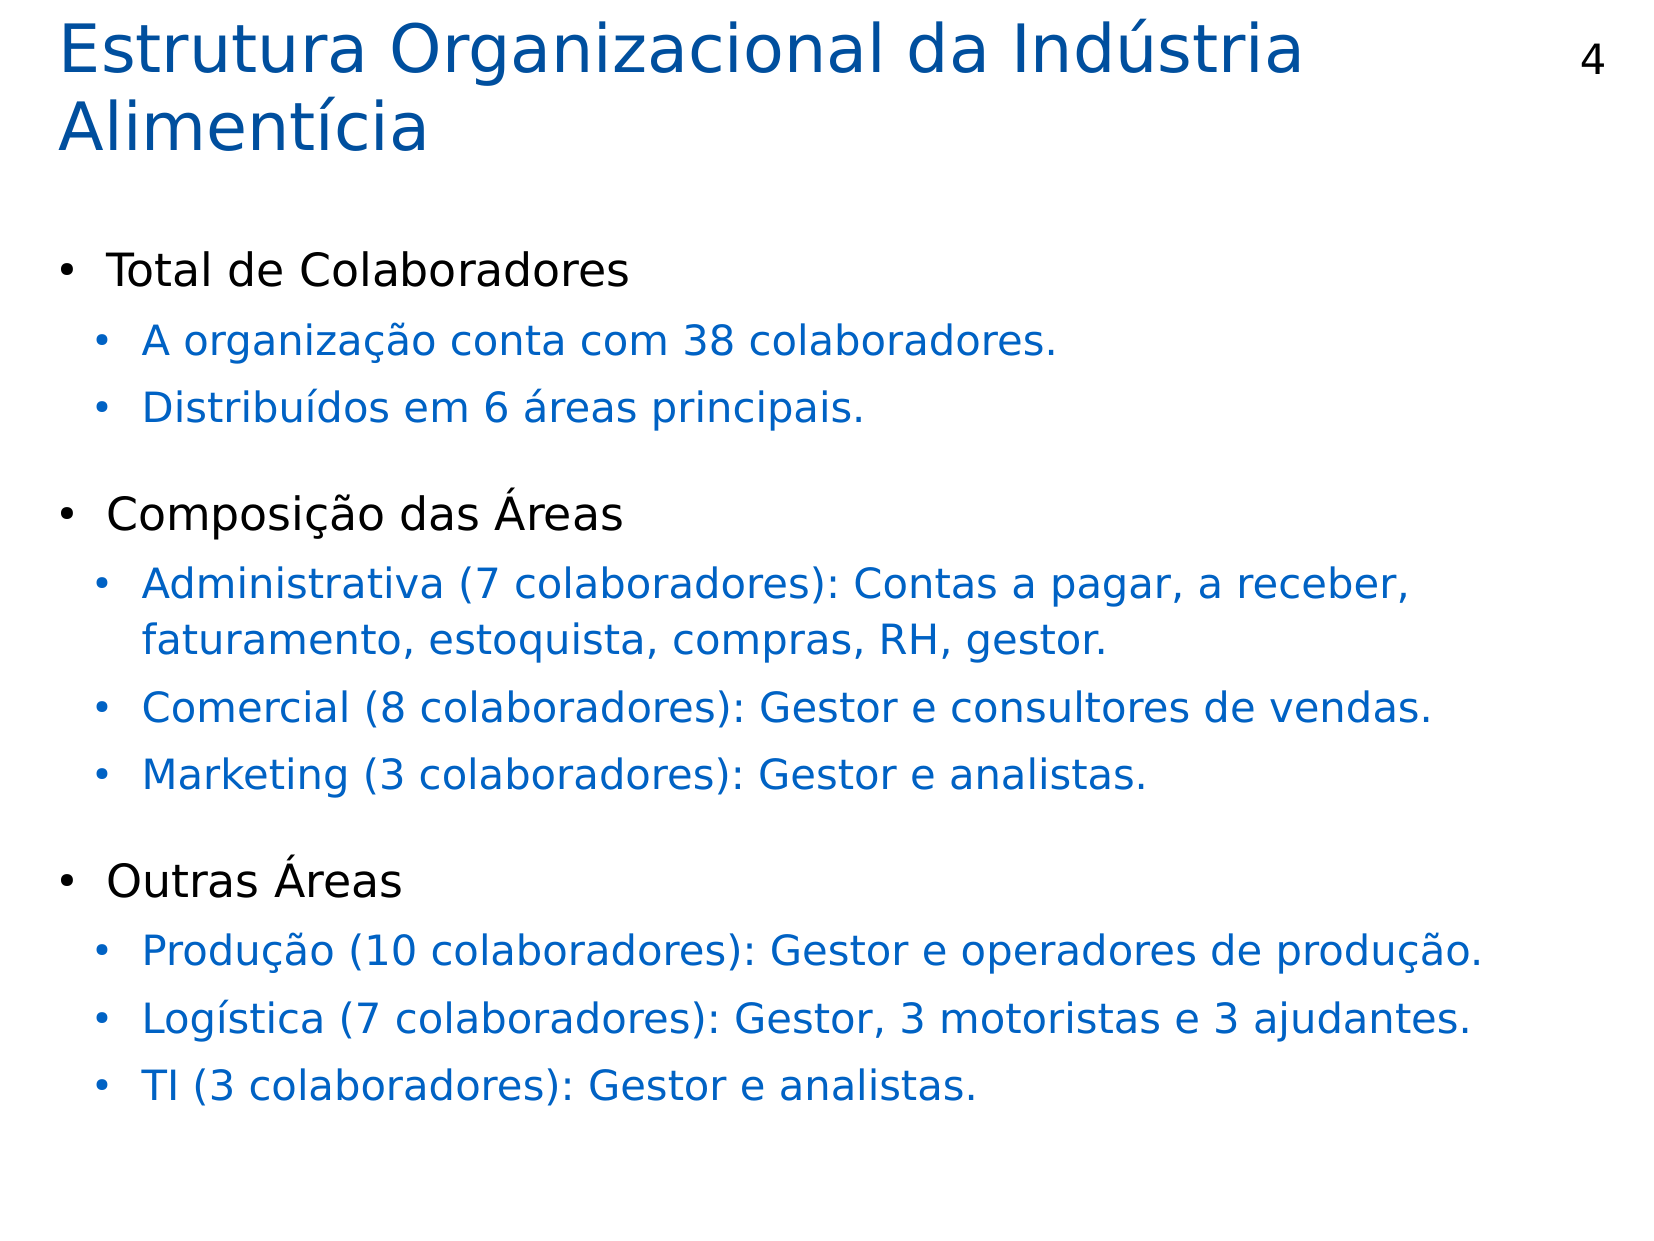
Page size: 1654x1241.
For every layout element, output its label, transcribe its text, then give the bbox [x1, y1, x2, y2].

title Estrutura Organizacional da Indústria Alimentícia [59, 10, 1506, 167]
list Total de Colaboradores A organização conta com 38 colaboradores. Distribuídos em 6 áreas principais. Composição das Áreas Administrativa (7 colaboradores): Contas a pagar, a receber, faturamento, estoquista, compras, RH, gestor. Comercial (8 colaboradores): Gestor e consultores de vendas. Marketing (3 colaboradores): Gestor e analistas. Outras Áreas Produção (10 colaboradores): Gestor e operadores de produção. Logística (7 colaboradores): Gestor, 3 motoristas e 3 ajudantes. TI (3 colaboradores): Gestor e analistas. [59, 236, 1595, 1211]
